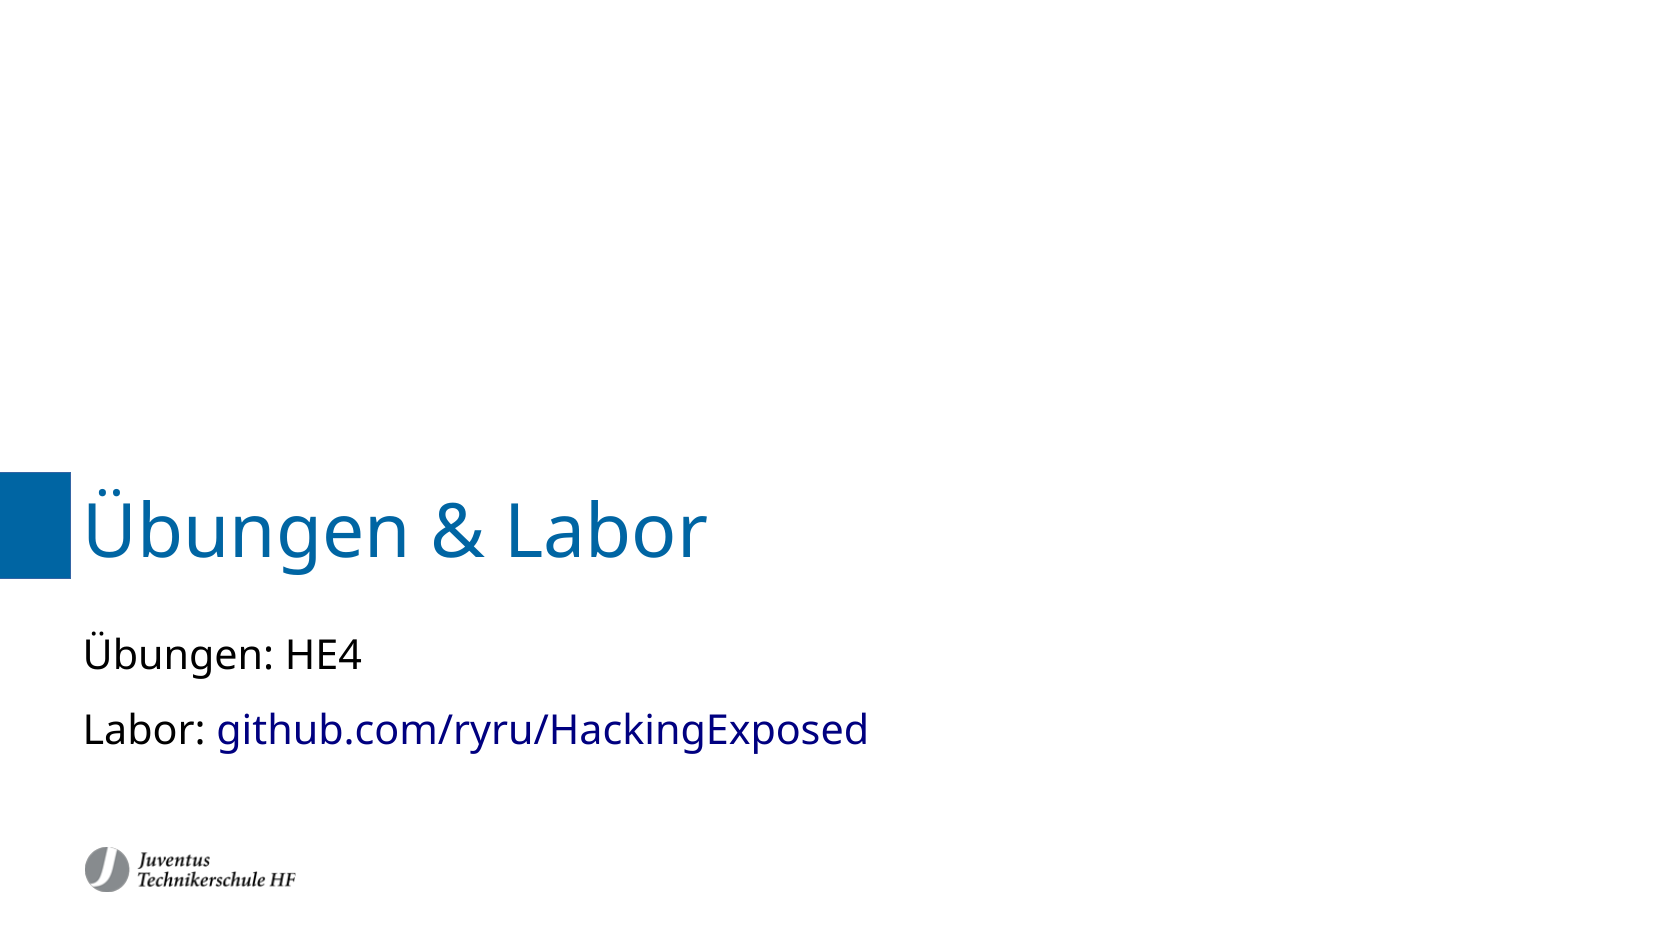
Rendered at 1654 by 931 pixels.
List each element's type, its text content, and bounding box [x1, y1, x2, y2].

list Übungen: HE4 Labor: github.com/ryru/HackingExposed [82, 625, 1571, 758]
picture [85, 847, 296, 892]
title Übungen & Labor [82, 450, 1571, 606]
